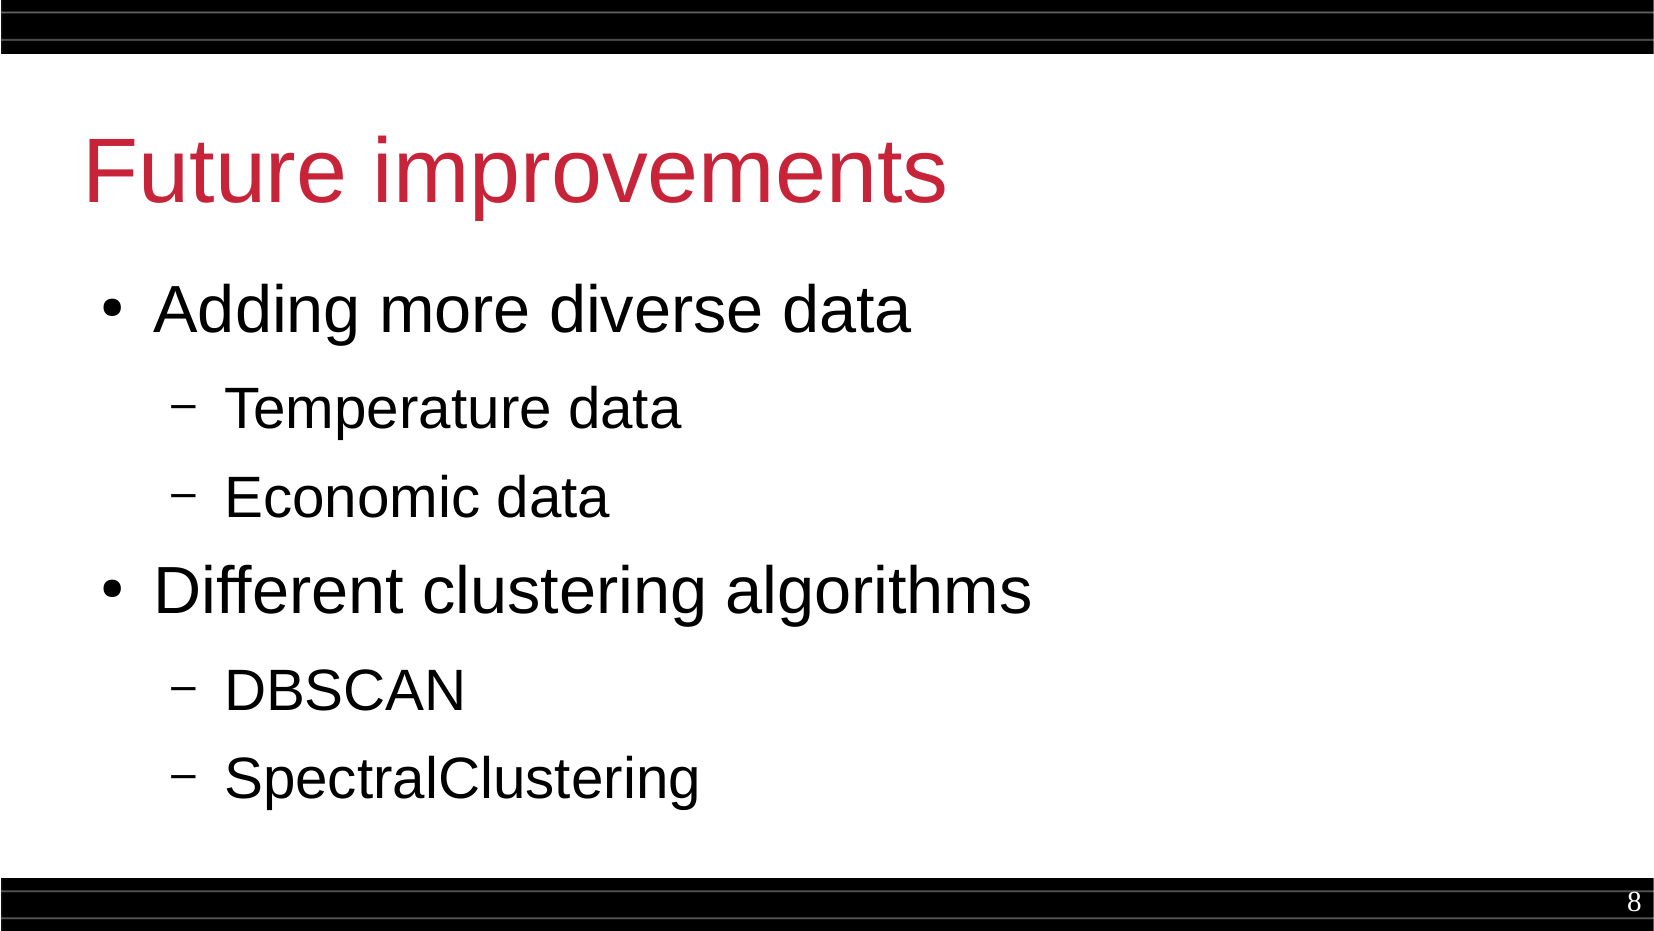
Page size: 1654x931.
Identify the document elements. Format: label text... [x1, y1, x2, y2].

picture [1, 0, 1654, 54]
list Adding more diverse data Temperature data Economic data Different clustering algorithms DBSCAN SpectralClustering [82, 271, 1571, 851]
title Future improvements [82, 92, 1571, 249]
picture [1, 878, 1654, 931]
